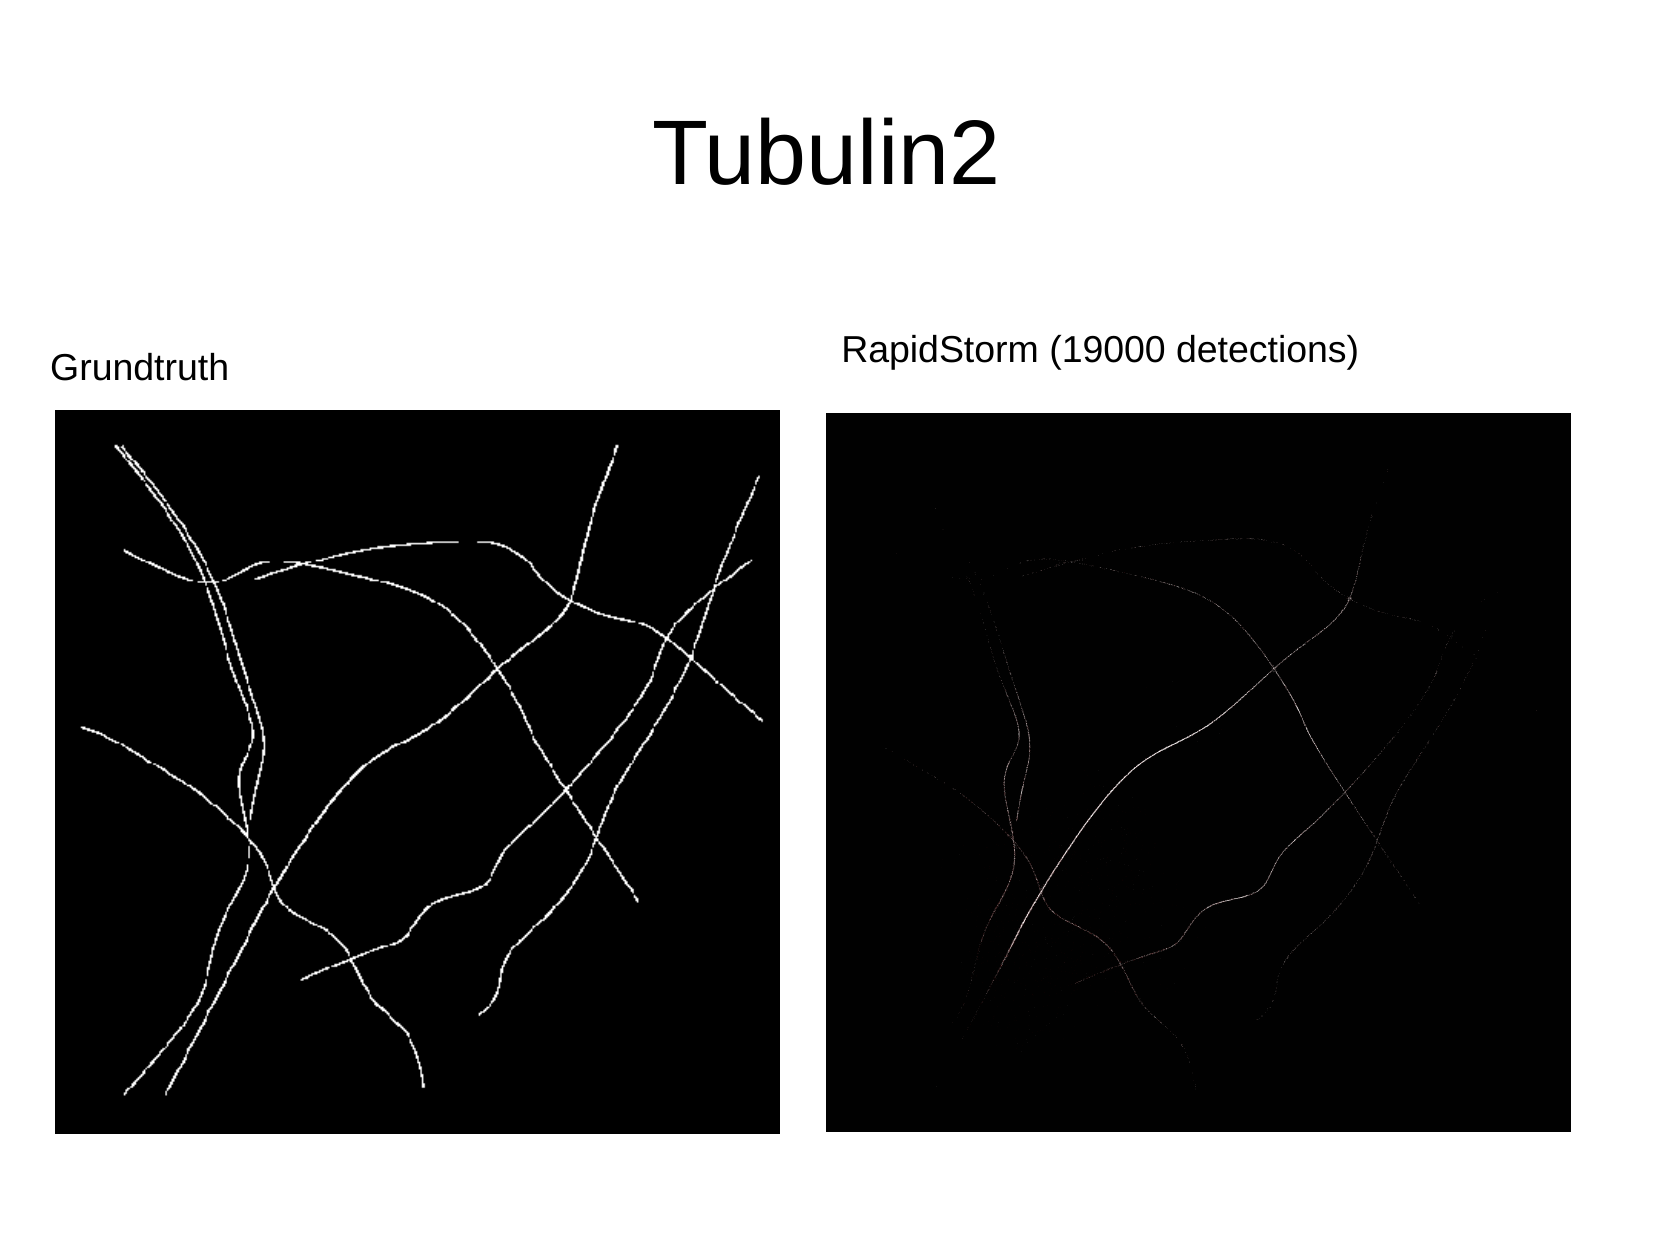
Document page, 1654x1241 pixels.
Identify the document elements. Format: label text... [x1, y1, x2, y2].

title Tubulin2 [82, 49, 1571, 257]
picture [826, 413, 1571, 1132]
text_box Grundtruth [35, 339, 591, 402]
text_box RapidStorm (19000 detections) [826, 321, 1534, 378]
picture [55, 410, 780, 1134]
